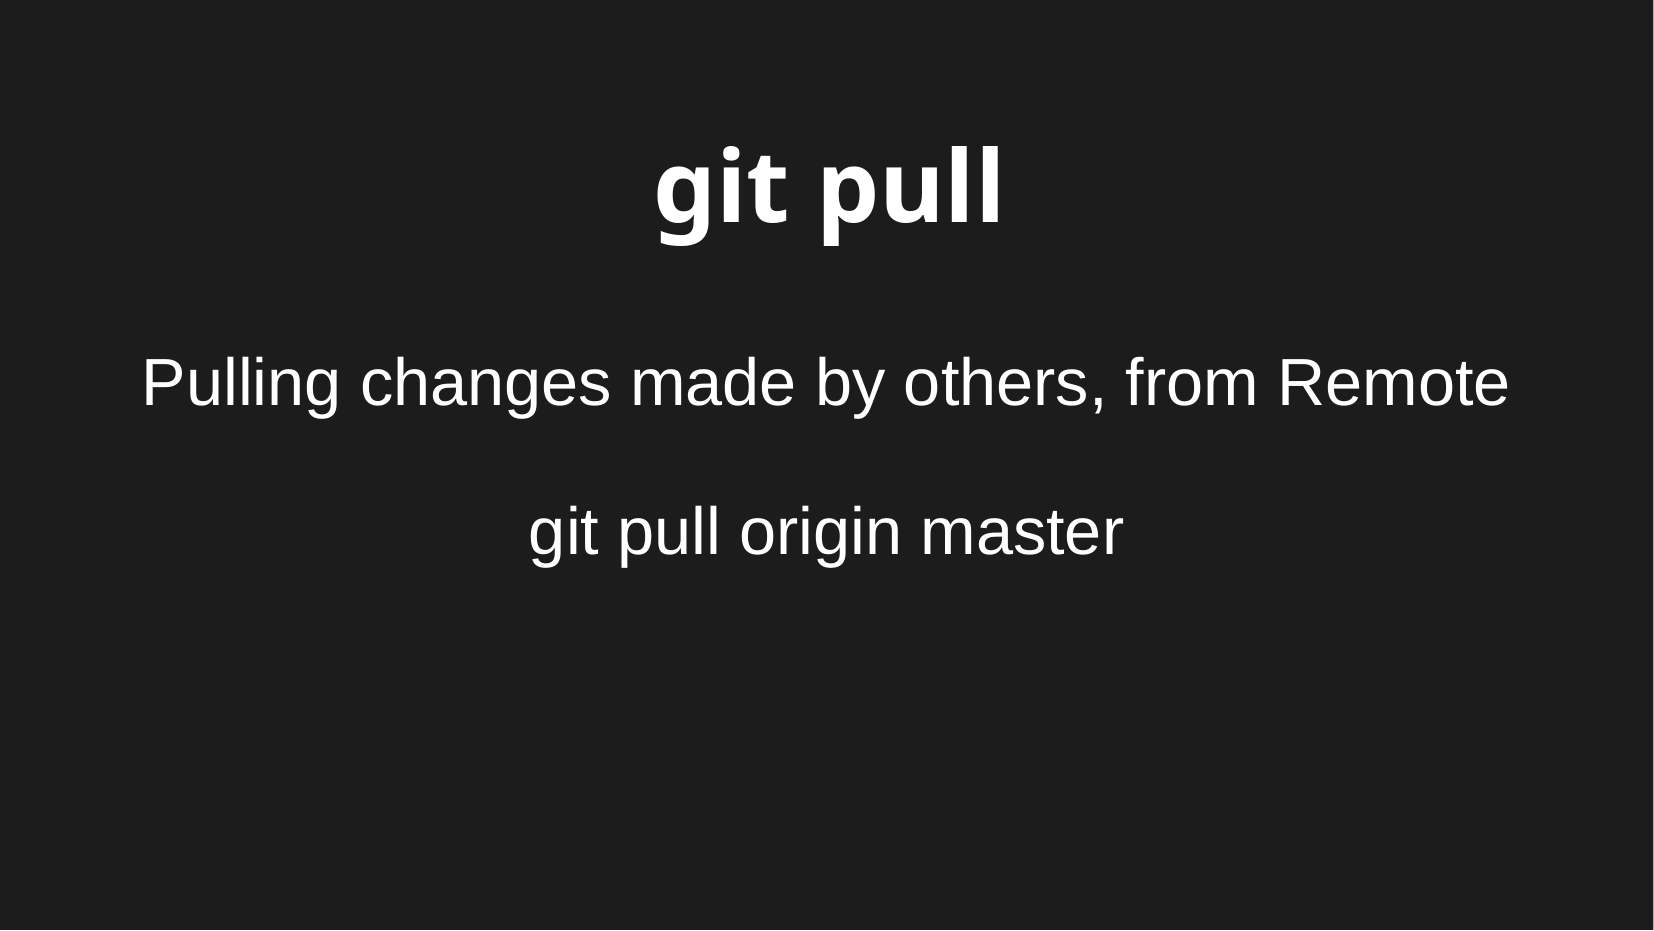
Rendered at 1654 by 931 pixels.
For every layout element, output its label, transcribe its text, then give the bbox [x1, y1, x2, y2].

subtitle Pulling changes made by others, from Remote git pull origin master [82, 224, 1571, 764]
title git pull [253, 106, 1406, 224]
